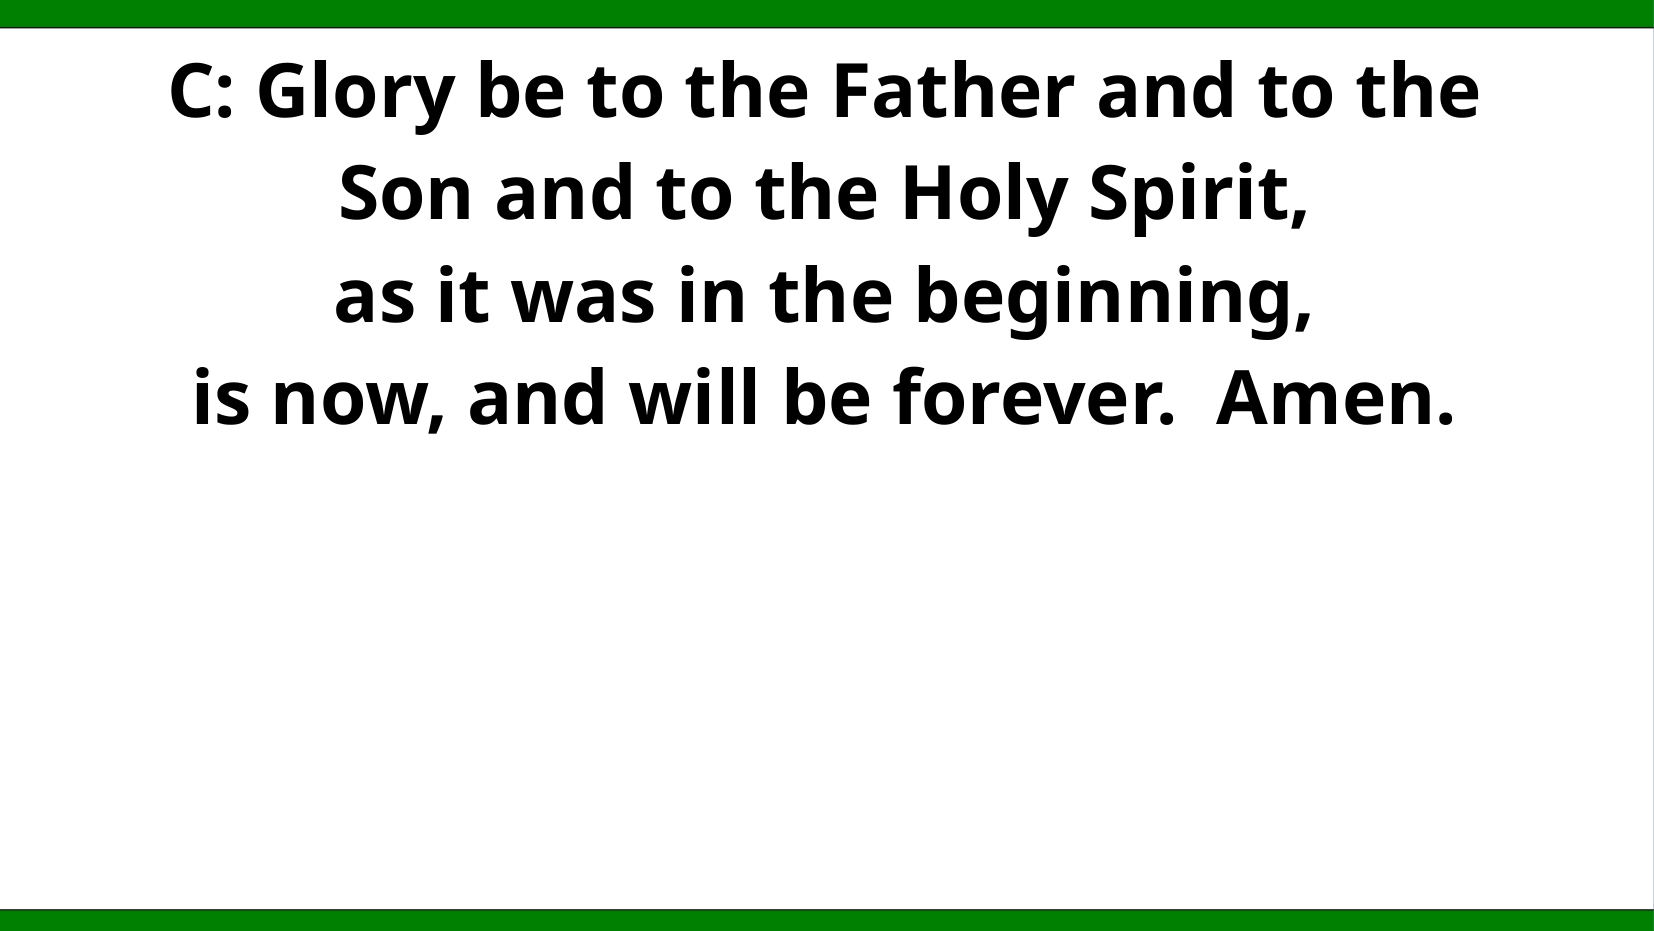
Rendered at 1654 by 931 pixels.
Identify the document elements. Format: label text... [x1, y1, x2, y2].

picture [0, 0, 1654, 931]
text_box C: Glory be to the Father and to the Son and to the Holy Spirit, as it was in the beginning, is now, and will be forever. Amen. [75, 30, 1576, 445]
